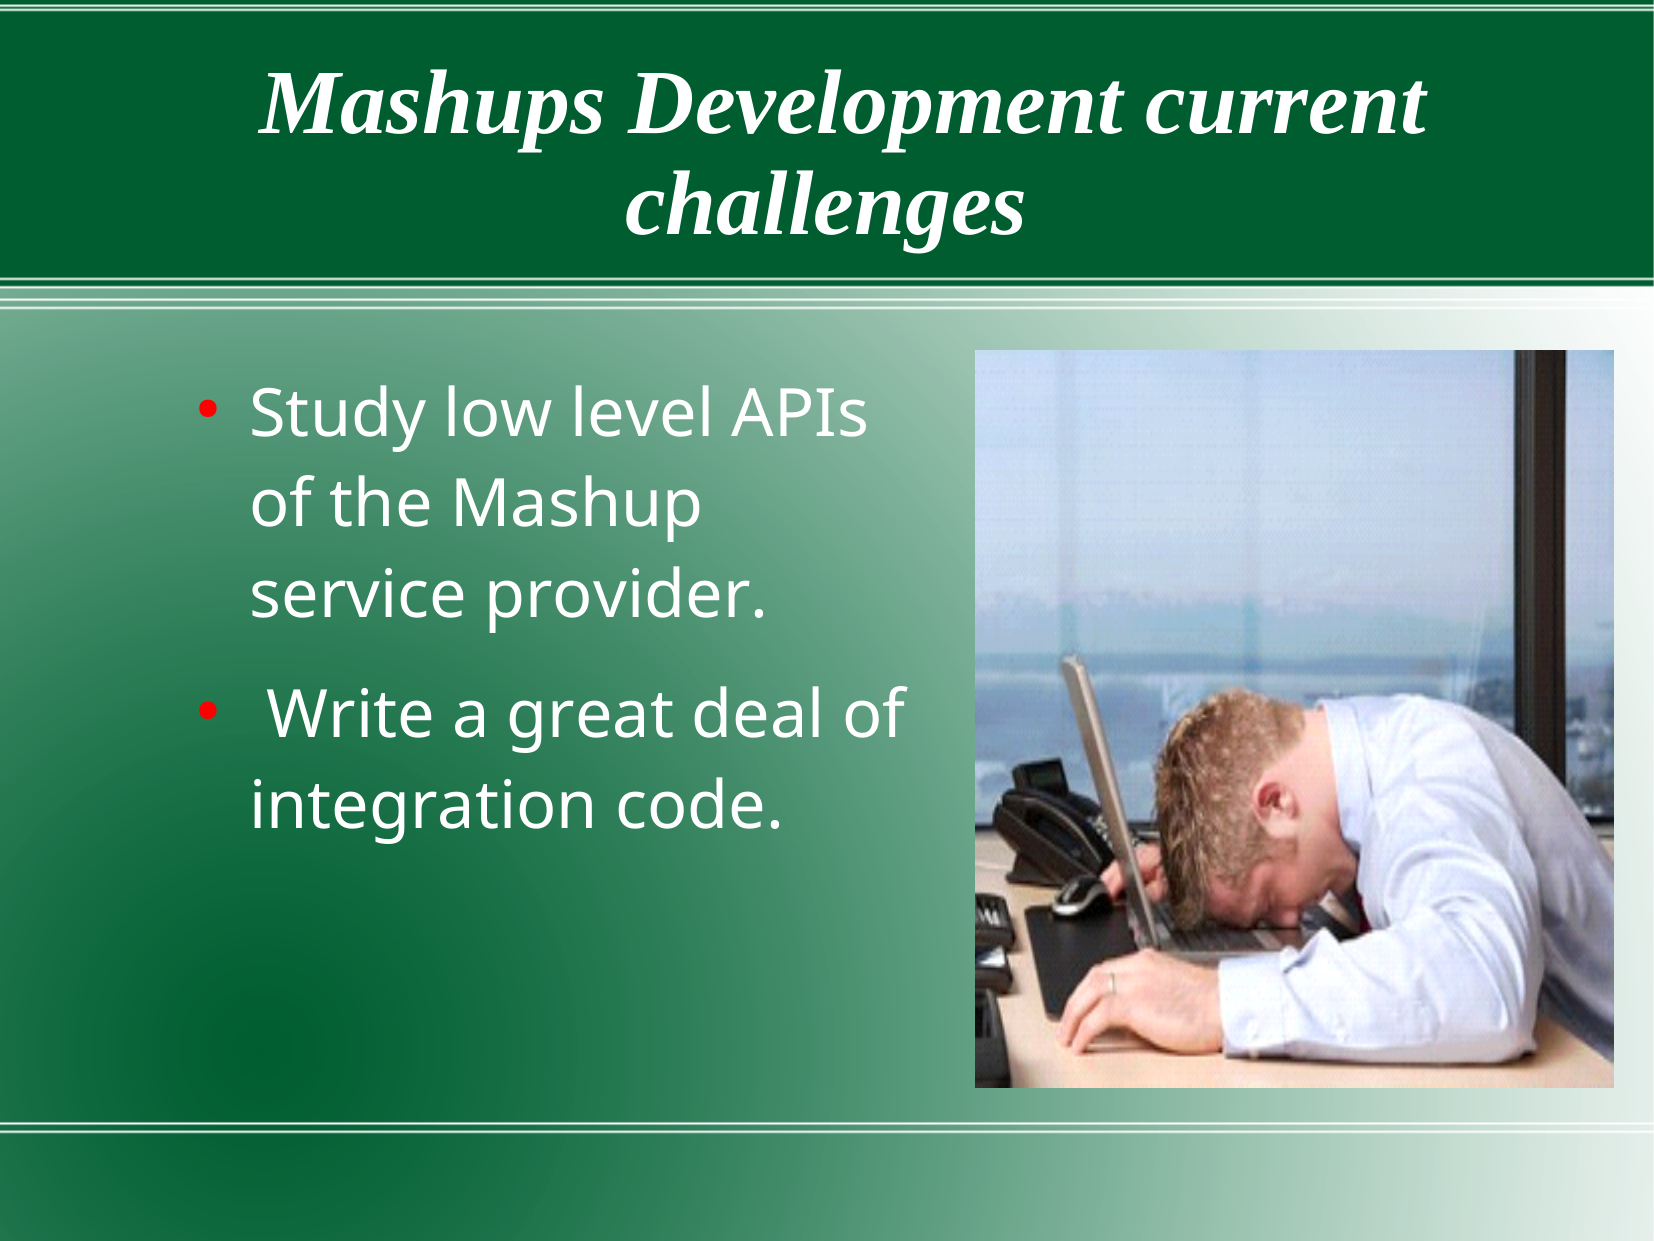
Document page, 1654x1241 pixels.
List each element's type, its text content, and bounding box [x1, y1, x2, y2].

title Mashups Development current challenges [82, 49, 1571, 257]
picture [0, 0, 1654, 1241]
list Study low level APIs of the Mashup service provider. Write a great deal of integration code. [178, 364, 938, 1132]
